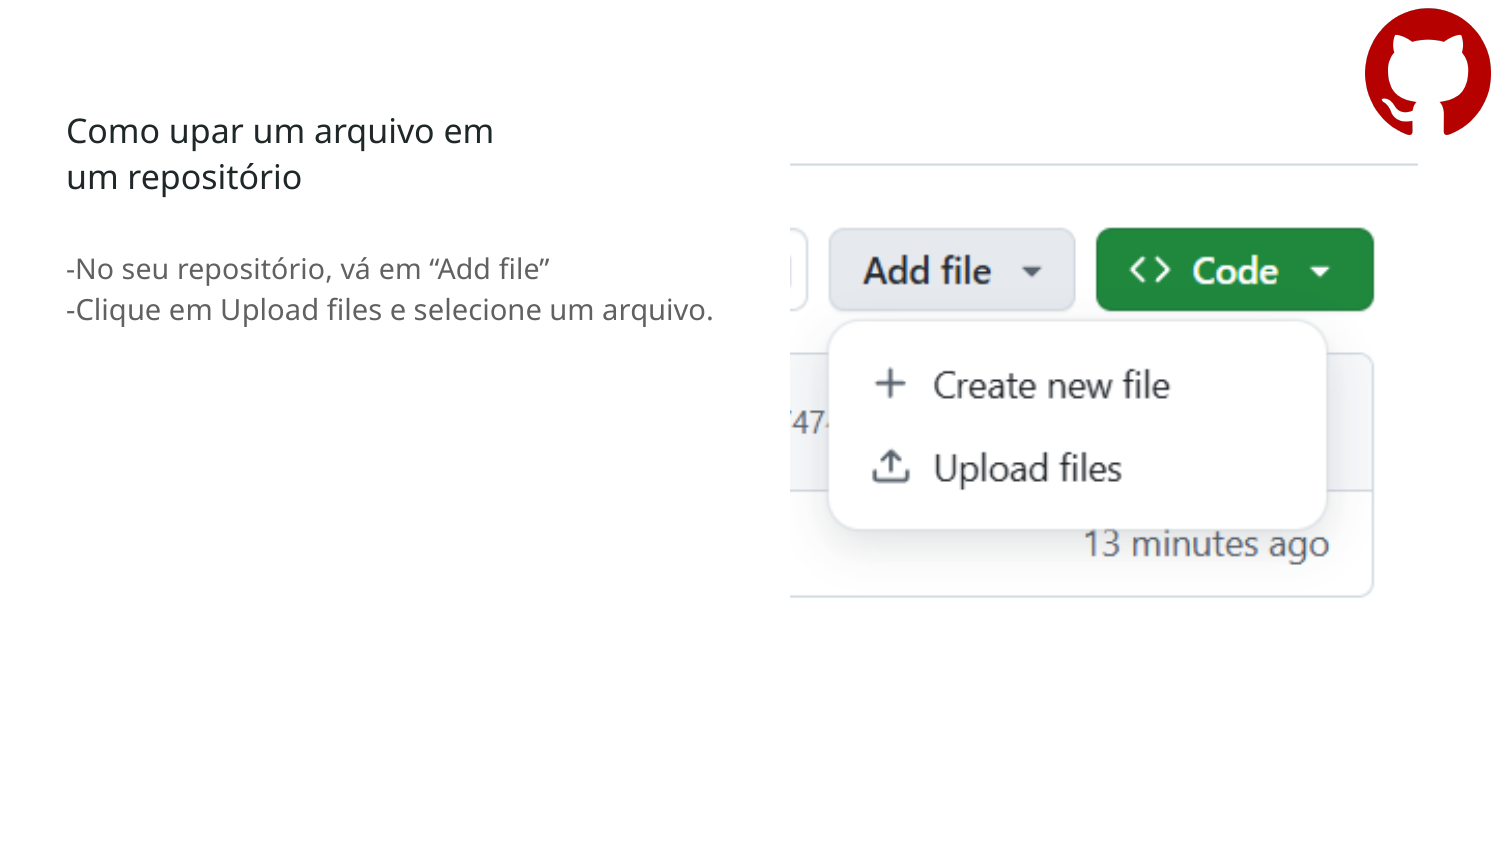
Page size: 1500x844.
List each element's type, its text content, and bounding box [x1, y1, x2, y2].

text_box -Clique em Upload files e selecione um arquivo. [51, 276, 1014, 342]
list -No seu repositório, vá em “Add file” [51, 227, 572, 276]
picture [1356, 0, 1500, 144]
picture [790, 162, 1418, 621]
title Como upar um arquivo em um repositório [51, 91, 512, 216]
